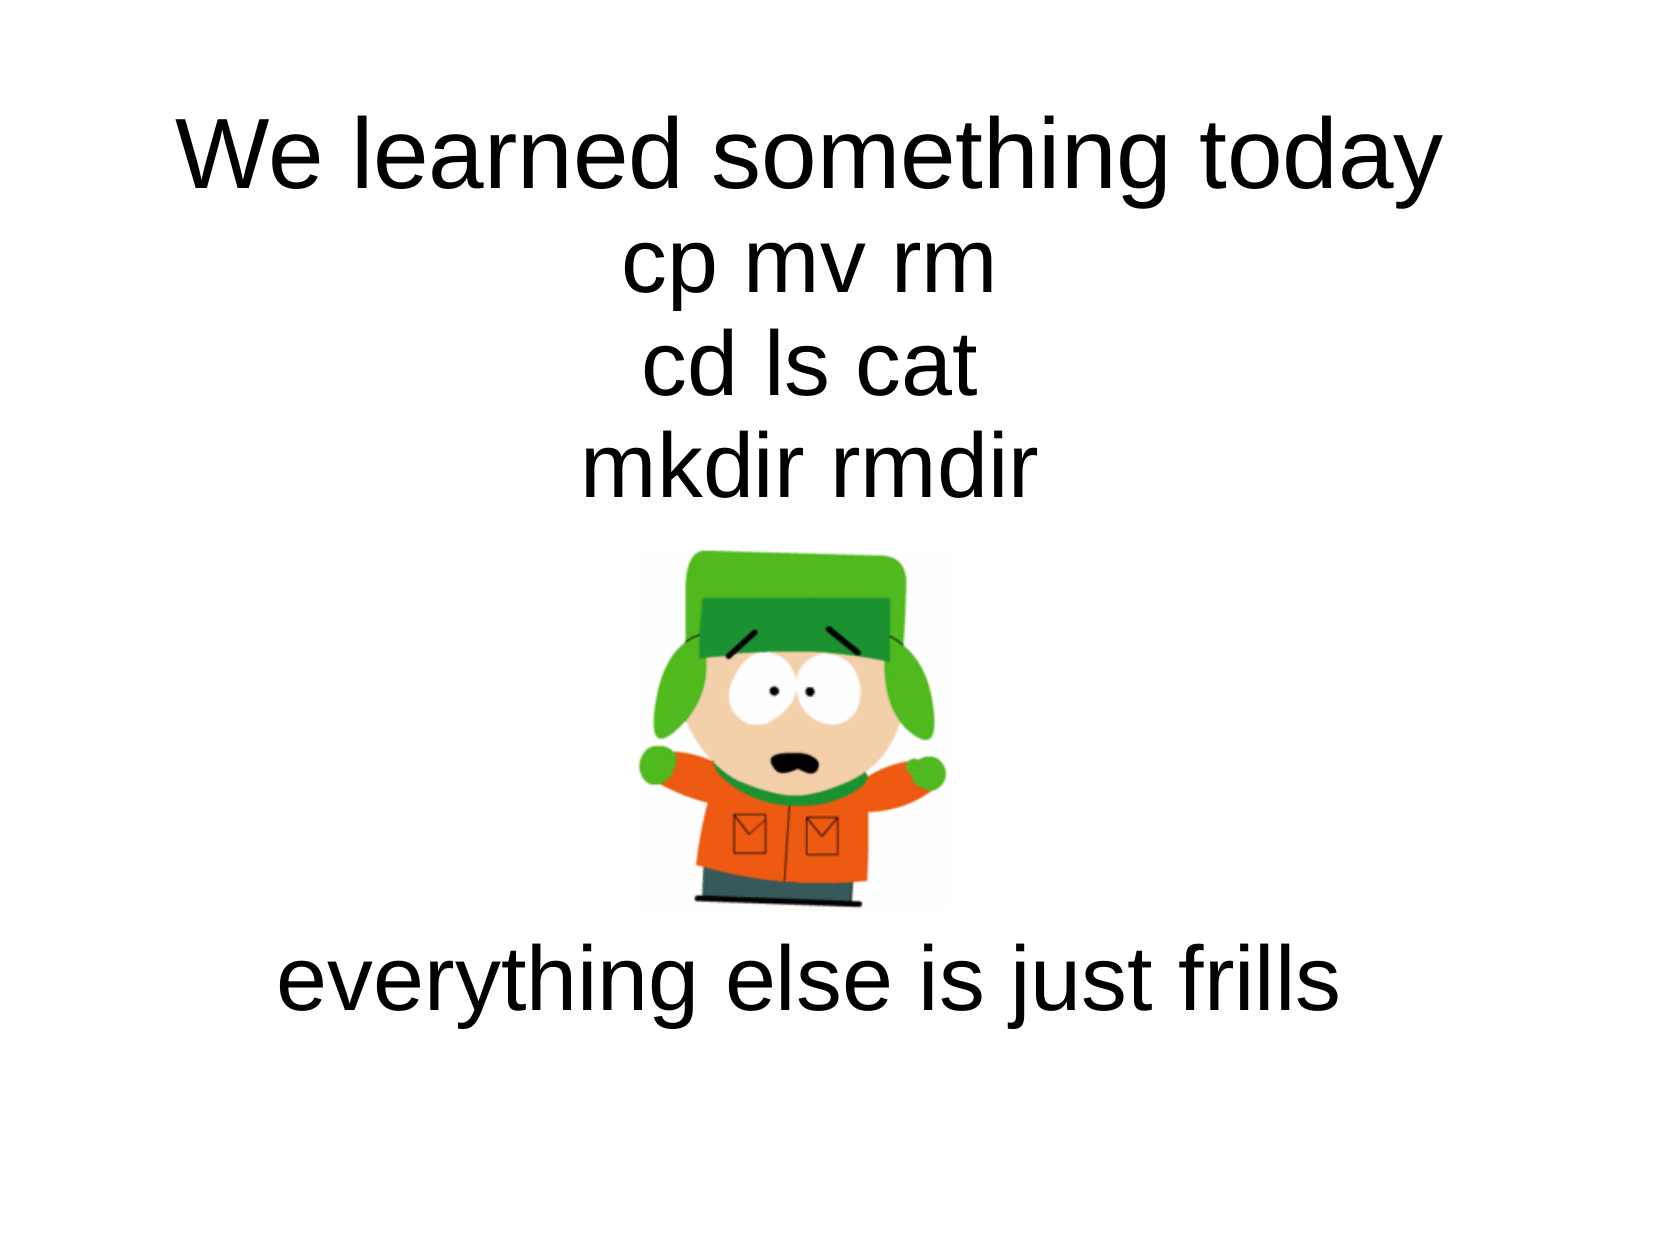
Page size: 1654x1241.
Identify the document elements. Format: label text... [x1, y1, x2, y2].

picture [637, 548, 949, 910]
text_box We learned something today cp mv rm cd ls cat mkdir rmdir everything else is just frills [82, 97, 1538, 1030]
